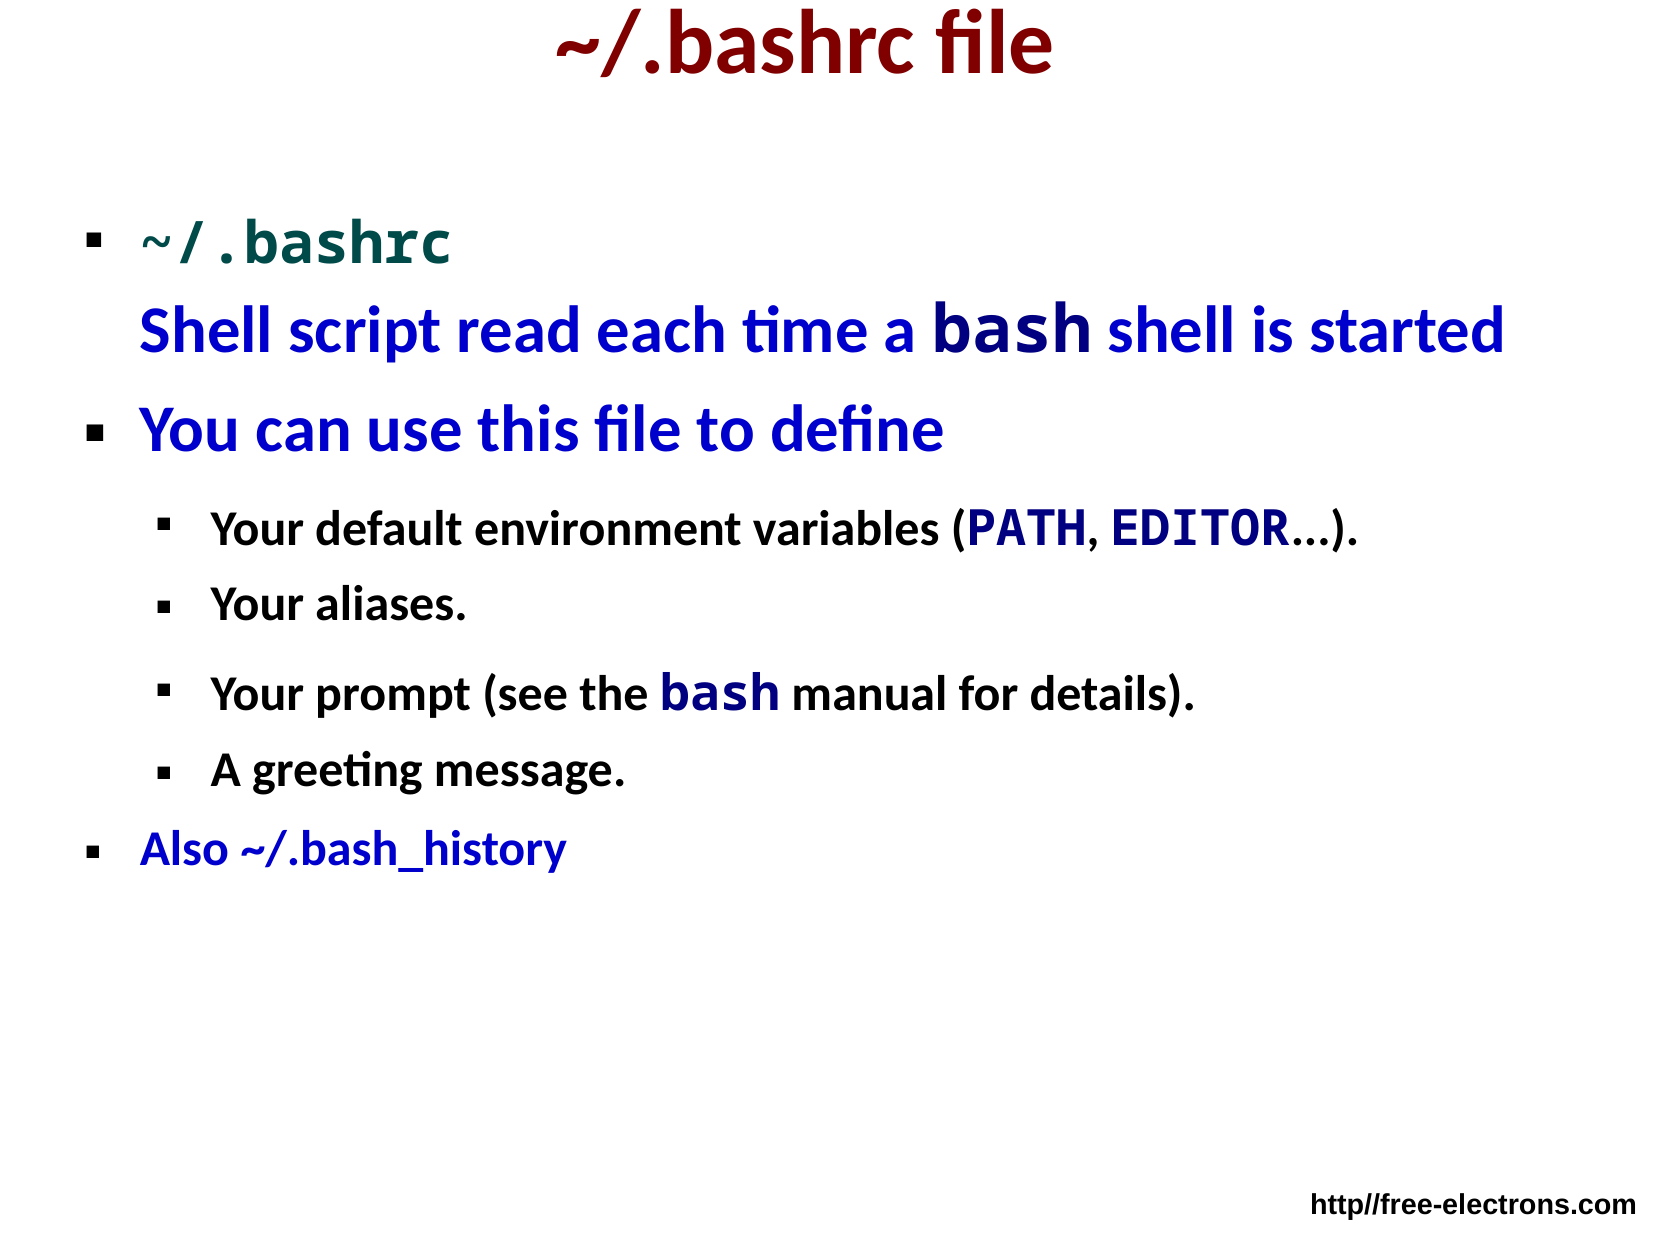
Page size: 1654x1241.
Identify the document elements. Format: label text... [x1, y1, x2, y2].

title ~/.bashrc file [60, 0, 1551, 108]
list ~/.bashrc Shell script read each time a bash shell is started You can use this file to define Your default environment variables (PATH, EDITOR...). Your aliases. Your prompt (see the bash manual for details). A greeting message. Also ~/.bash_history [68, 201, 1592, 1118]
text_box http//free-electrons.com [1287, 1181, 1653, 1241]
